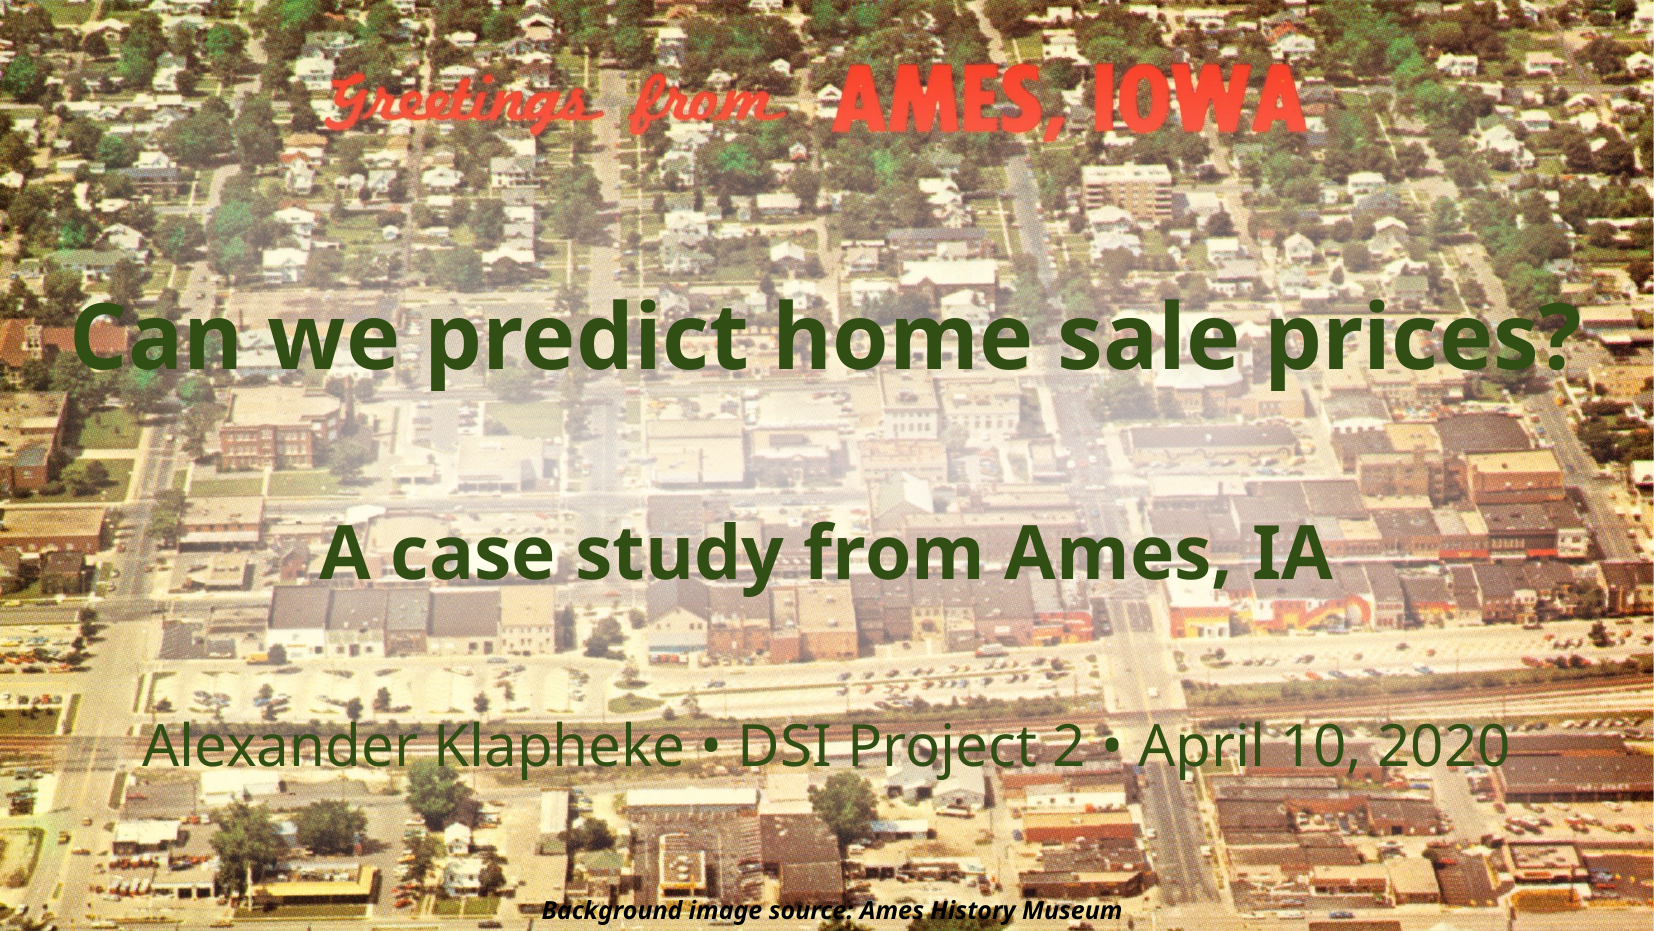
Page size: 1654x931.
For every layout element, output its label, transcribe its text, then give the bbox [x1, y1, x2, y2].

text_box Background image source: Ames History Museum [510, 885, 1156, 925]
subtitle Can we predict home sale prices? A case study from Ames, IA Alexander Klapheke • DSI Project 2 • April 10, 2020 [0, 0, 1654, 931]
